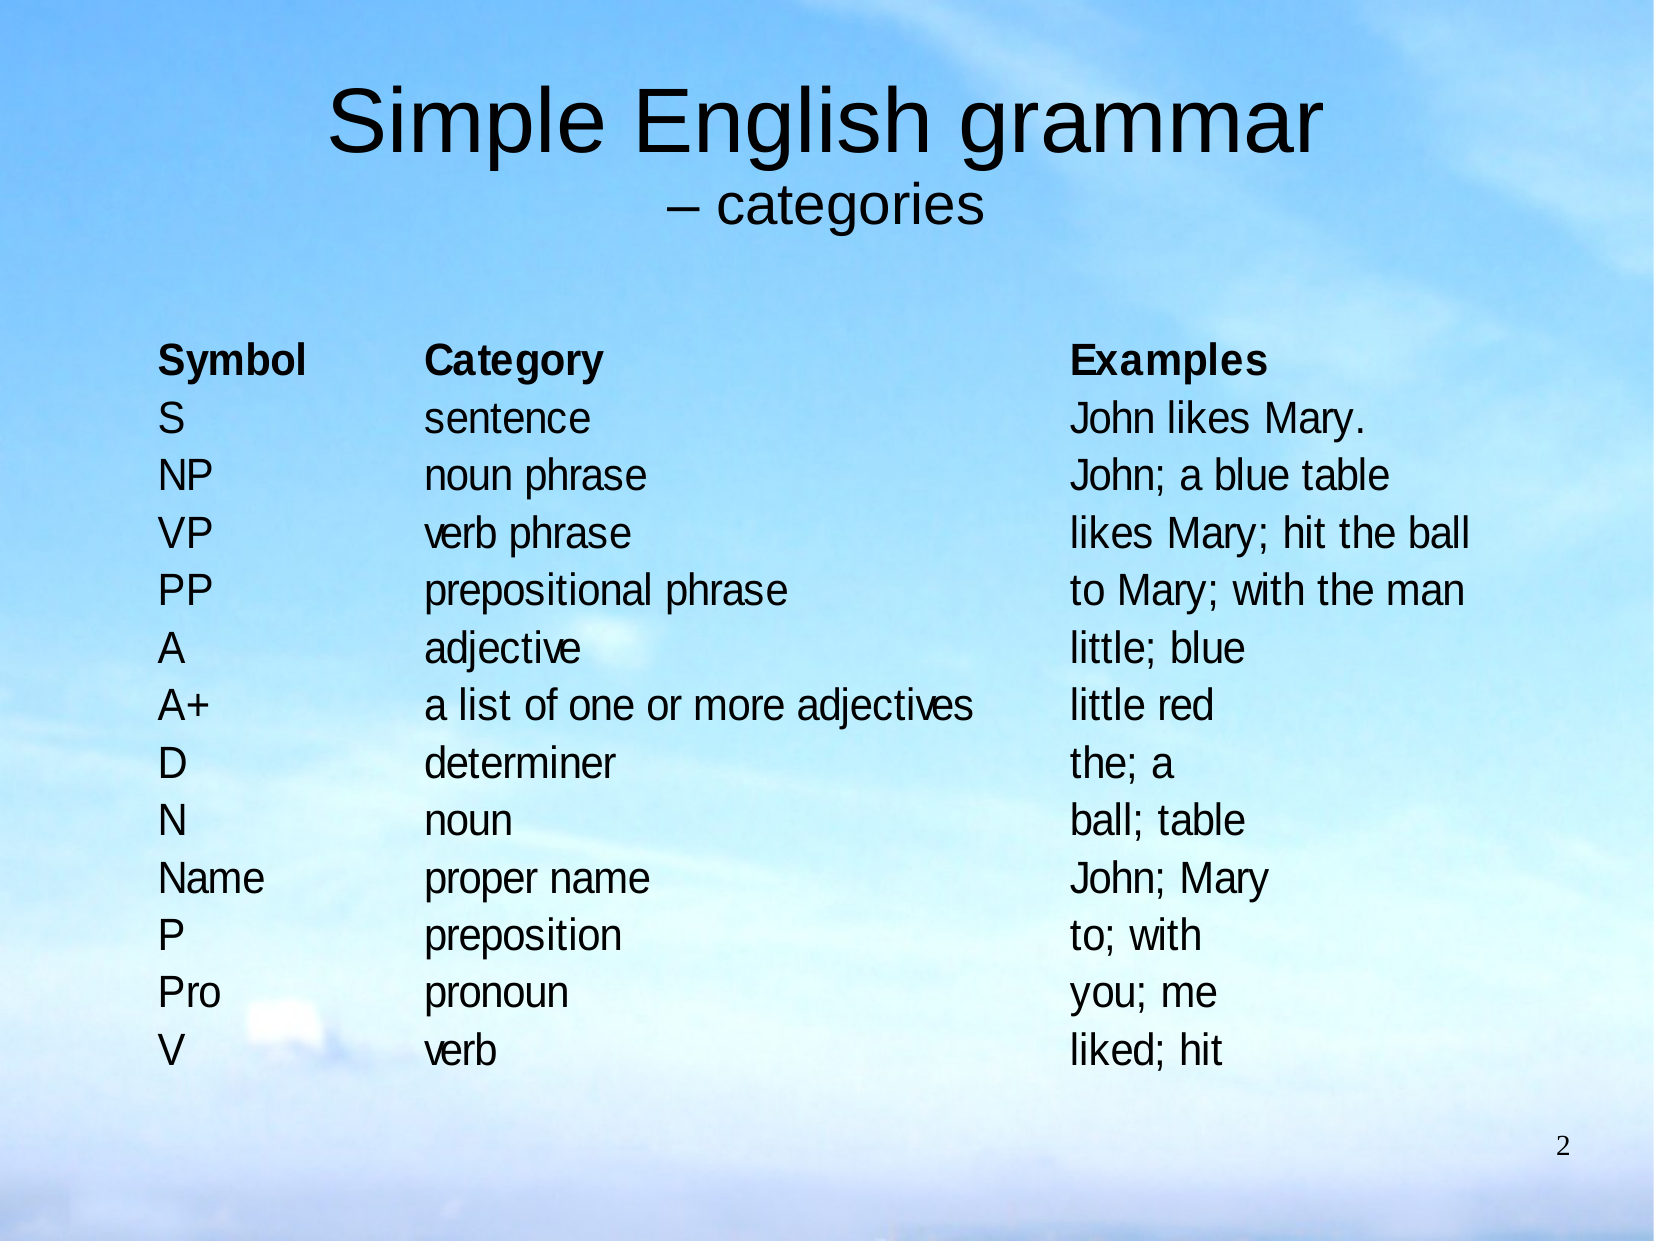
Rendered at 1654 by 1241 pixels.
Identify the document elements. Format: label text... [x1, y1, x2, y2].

picture [0, 0, 1654, 1241]
chart [153, 332, 1654, 1085]
title Simple English grammar – categories [82, 56, 1571, 250]
